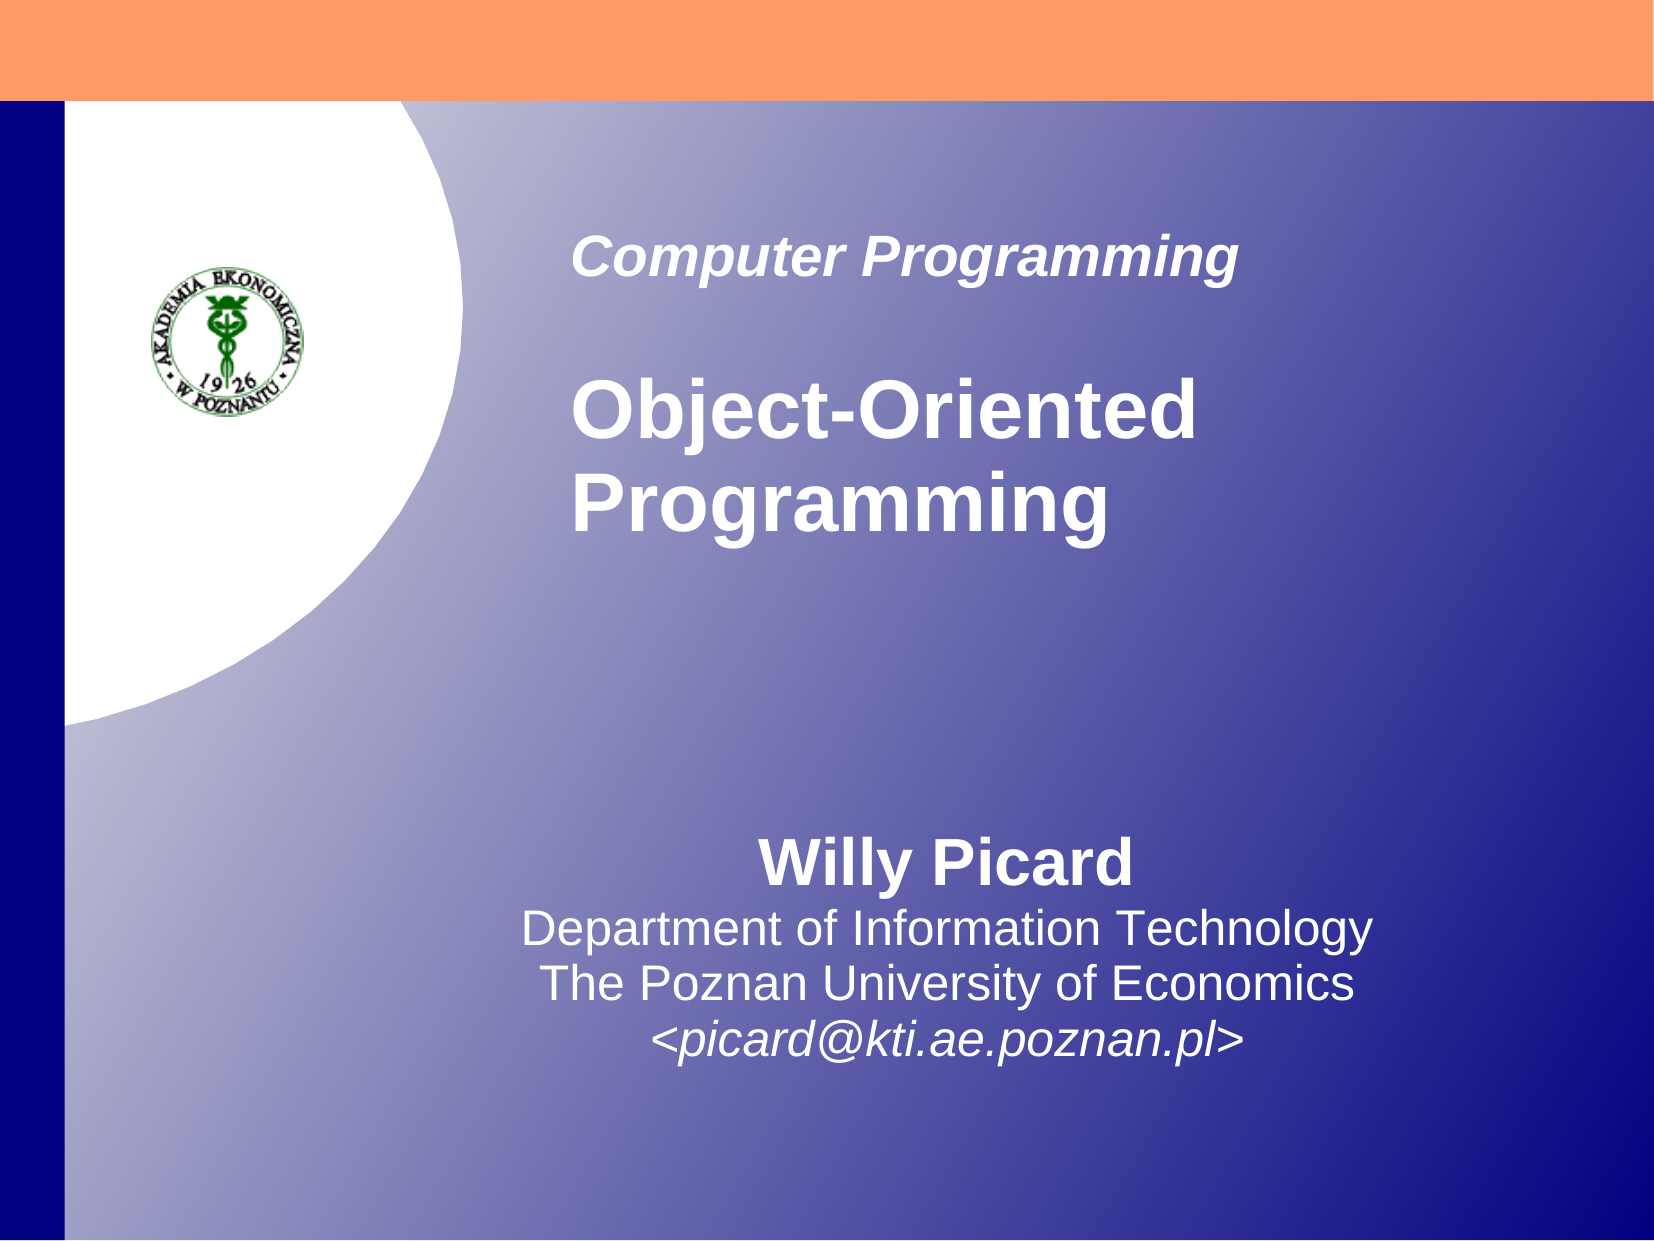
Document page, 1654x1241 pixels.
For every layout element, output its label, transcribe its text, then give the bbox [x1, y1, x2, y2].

title Computer Programming Object-Oriented Programming [570, 223, 1546, 646]
picture [151, 267, 304, 417]
